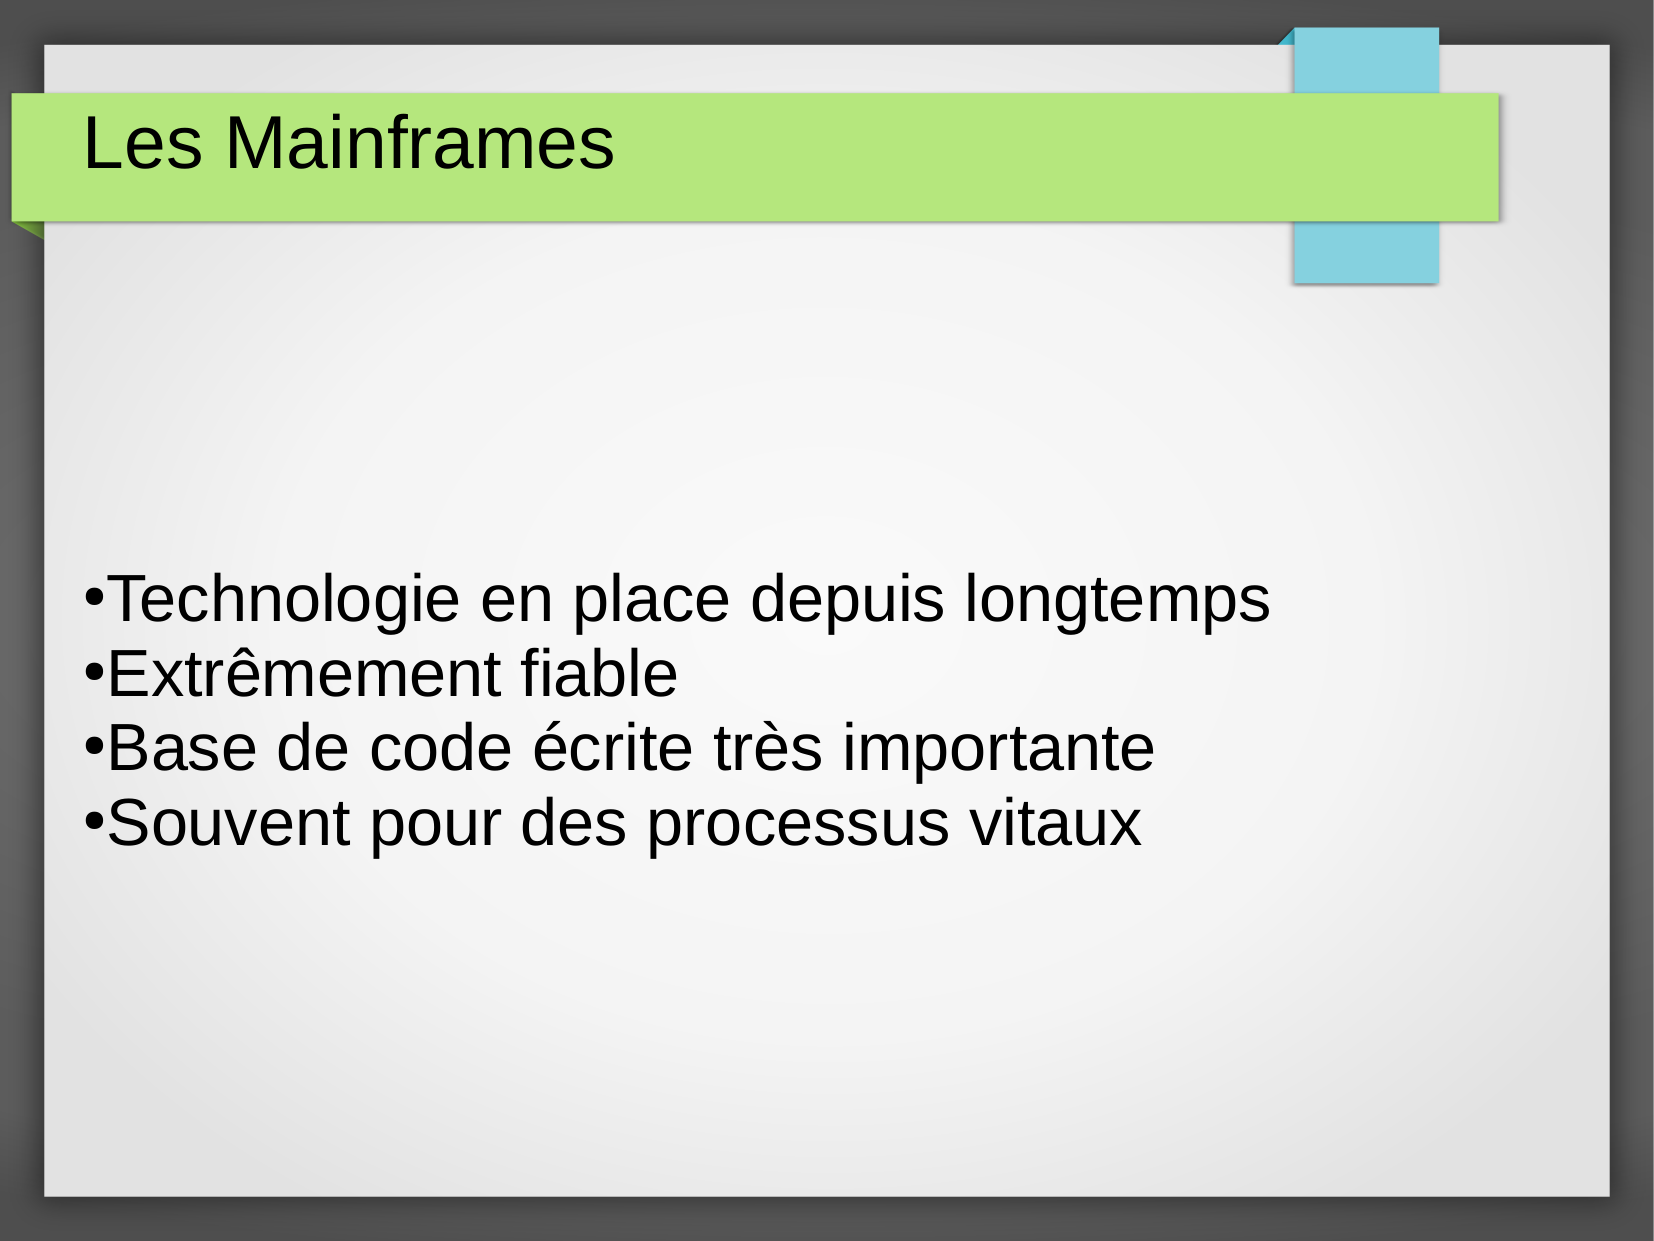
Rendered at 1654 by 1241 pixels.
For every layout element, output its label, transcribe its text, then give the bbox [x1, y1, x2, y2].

picture [0, 0, 1654, 1241]
subtitle Technologie en place depuis longtemps Extrêmement fiable Base de code écrite très importante Souvent pour des processus vitaux [82, 49, 1571, 1010]
